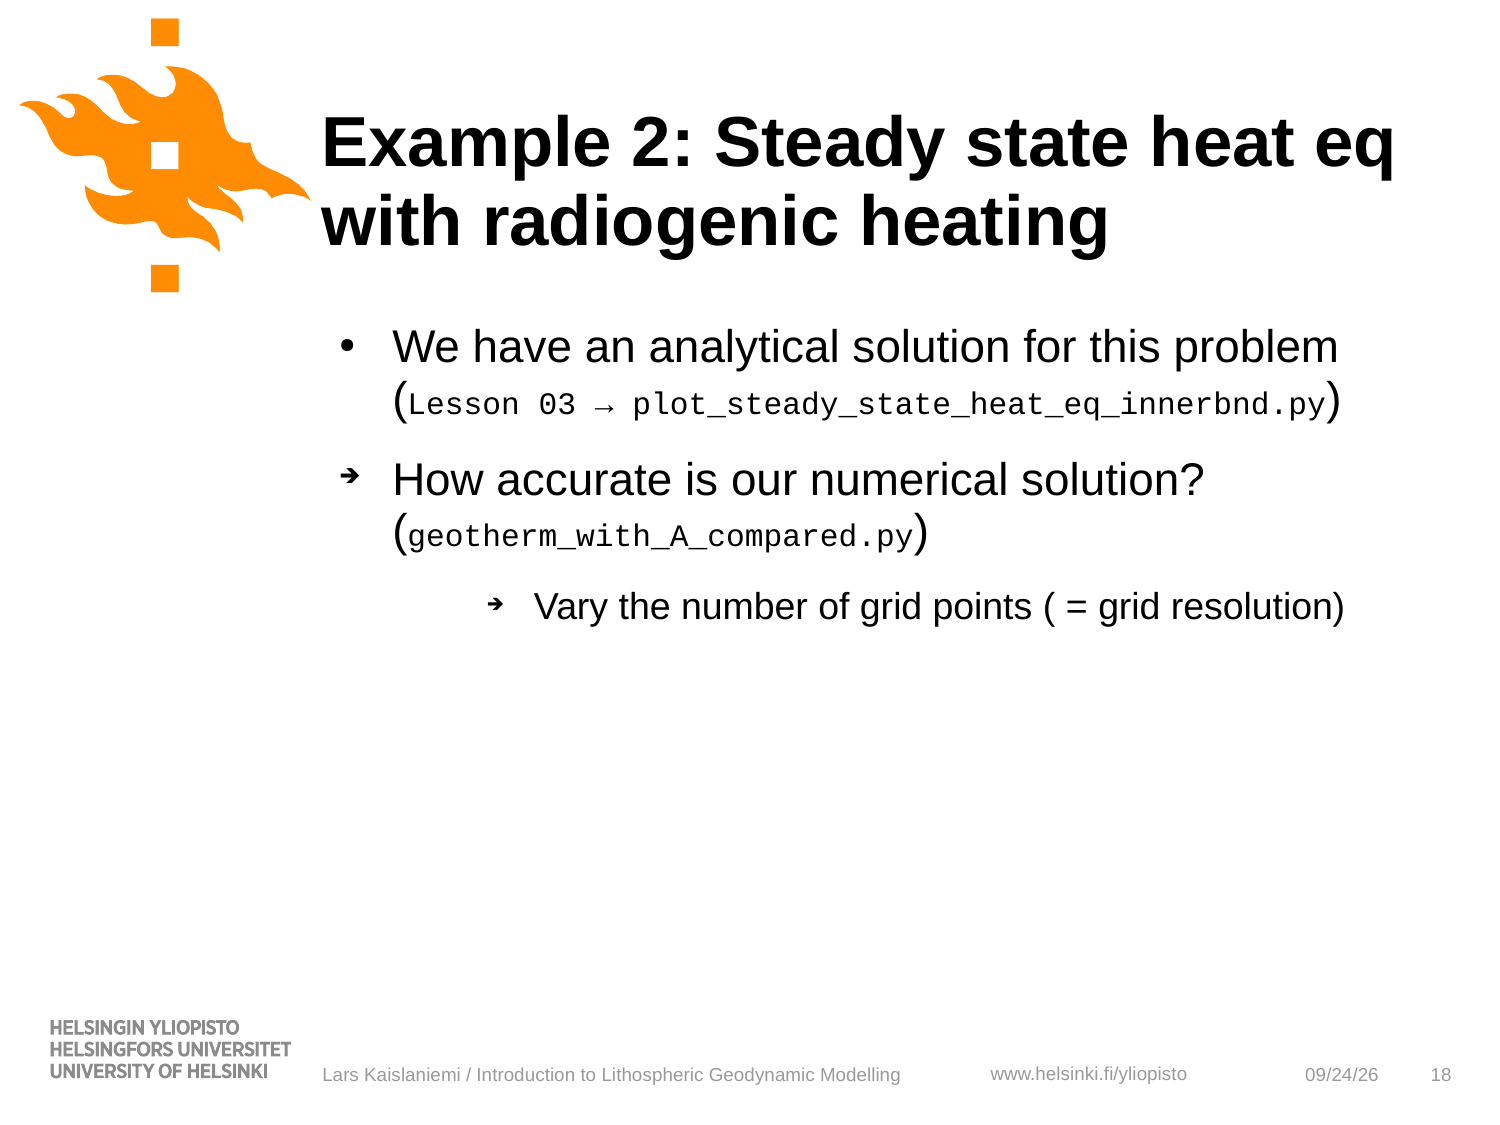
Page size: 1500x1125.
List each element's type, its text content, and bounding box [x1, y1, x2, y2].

picture [32, 1001, 309, 1096]
picture [0, 0, 337, 318]
list We have an analytical solution for this problem (Lesson 03 → plot_steady_state_heat_eq_innerbnd.py) How accurate is our numerical solution? (geotherm_with_A_compared.py) Vary the number of grid points ( = grid resolution) [321, 321, 1447, 974]
title Example 2: Steady state heat eq with radiogenic heating [321, 87, 1447, 276]
